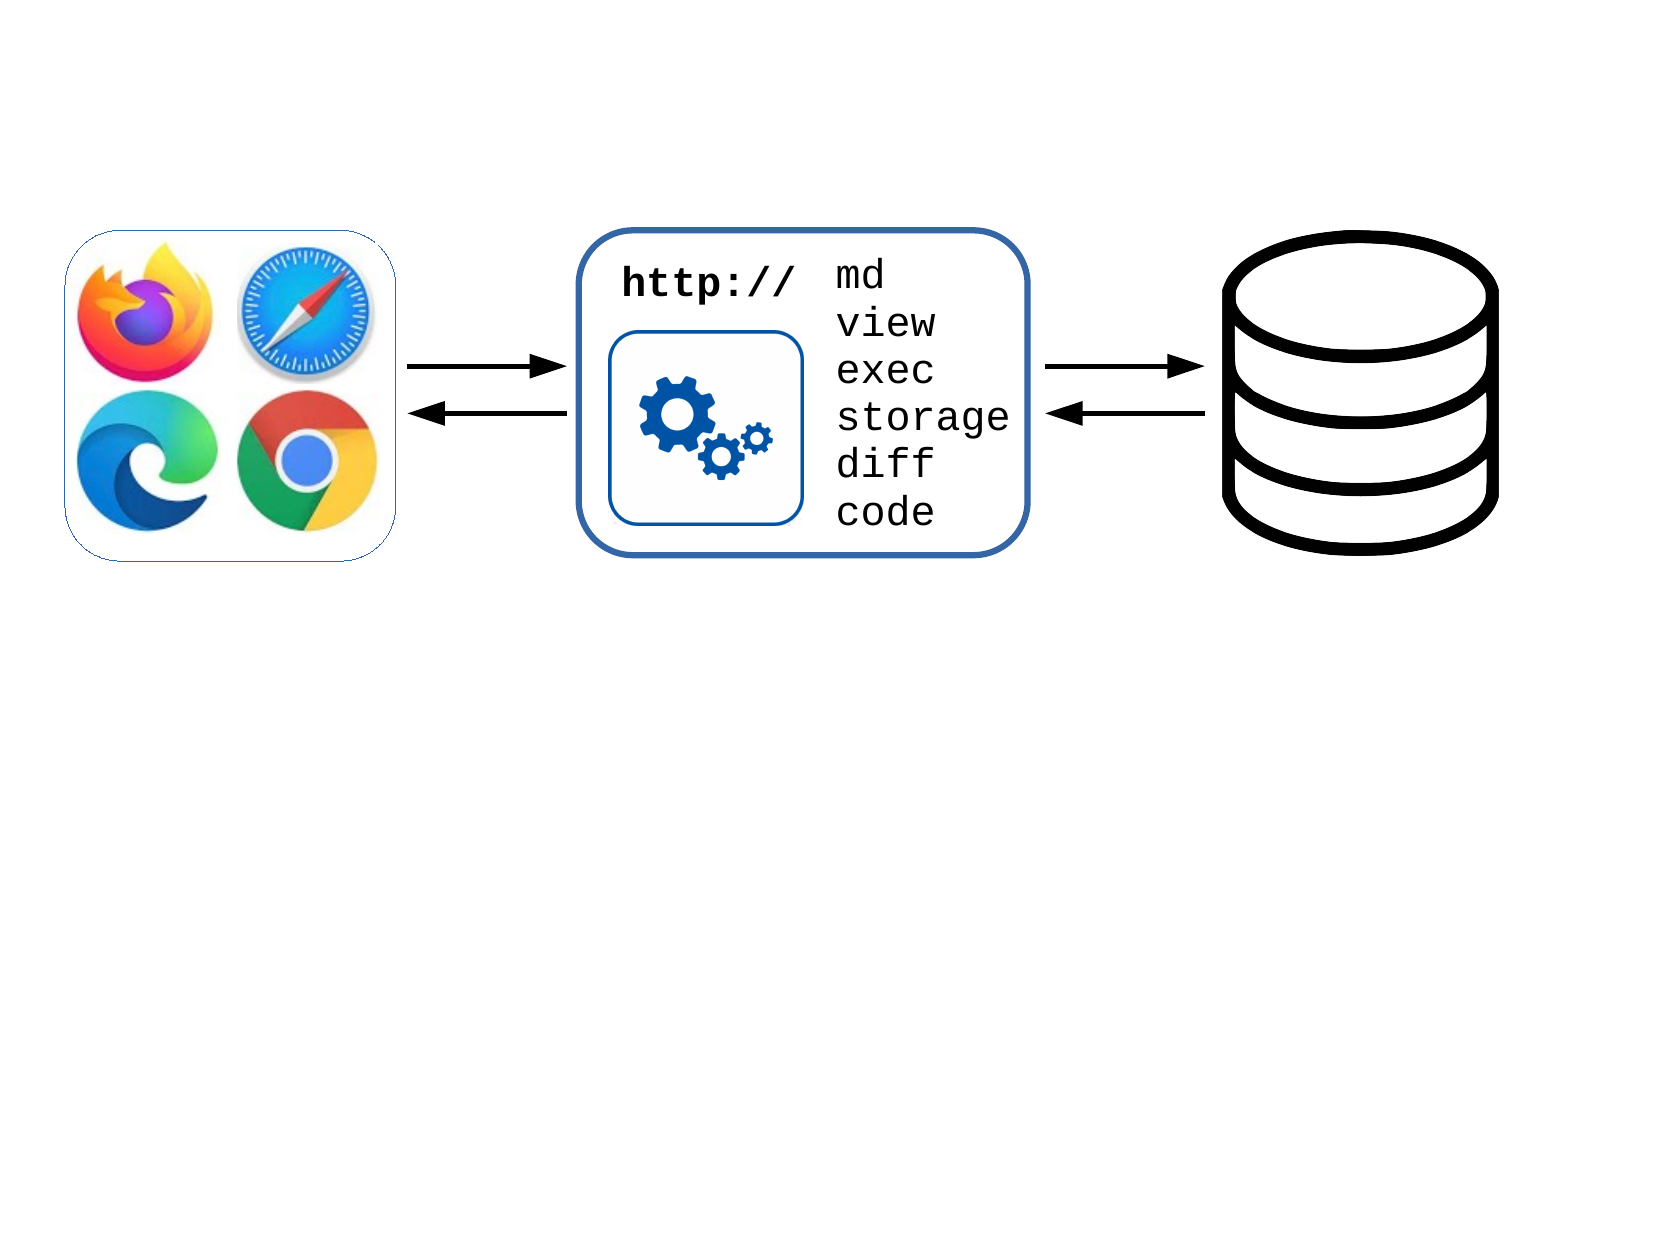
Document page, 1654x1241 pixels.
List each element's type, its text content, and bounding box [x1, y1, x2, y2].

picture [70, 236, 221, 387]
text_box md view exec storage diff code [820, 246, 1024, 545]
text_box http:// [602, 242, 815, 328]
picture [1222, 230, 1499, 556]
picture [76, 389, 221, 534]
picture [608, 330, 804, 526]
picture [237, 243, 378, 384]
picture [236, 389, 380, 534]
text_box md view exec storage diff code [1012, 246, 1034, 545]
